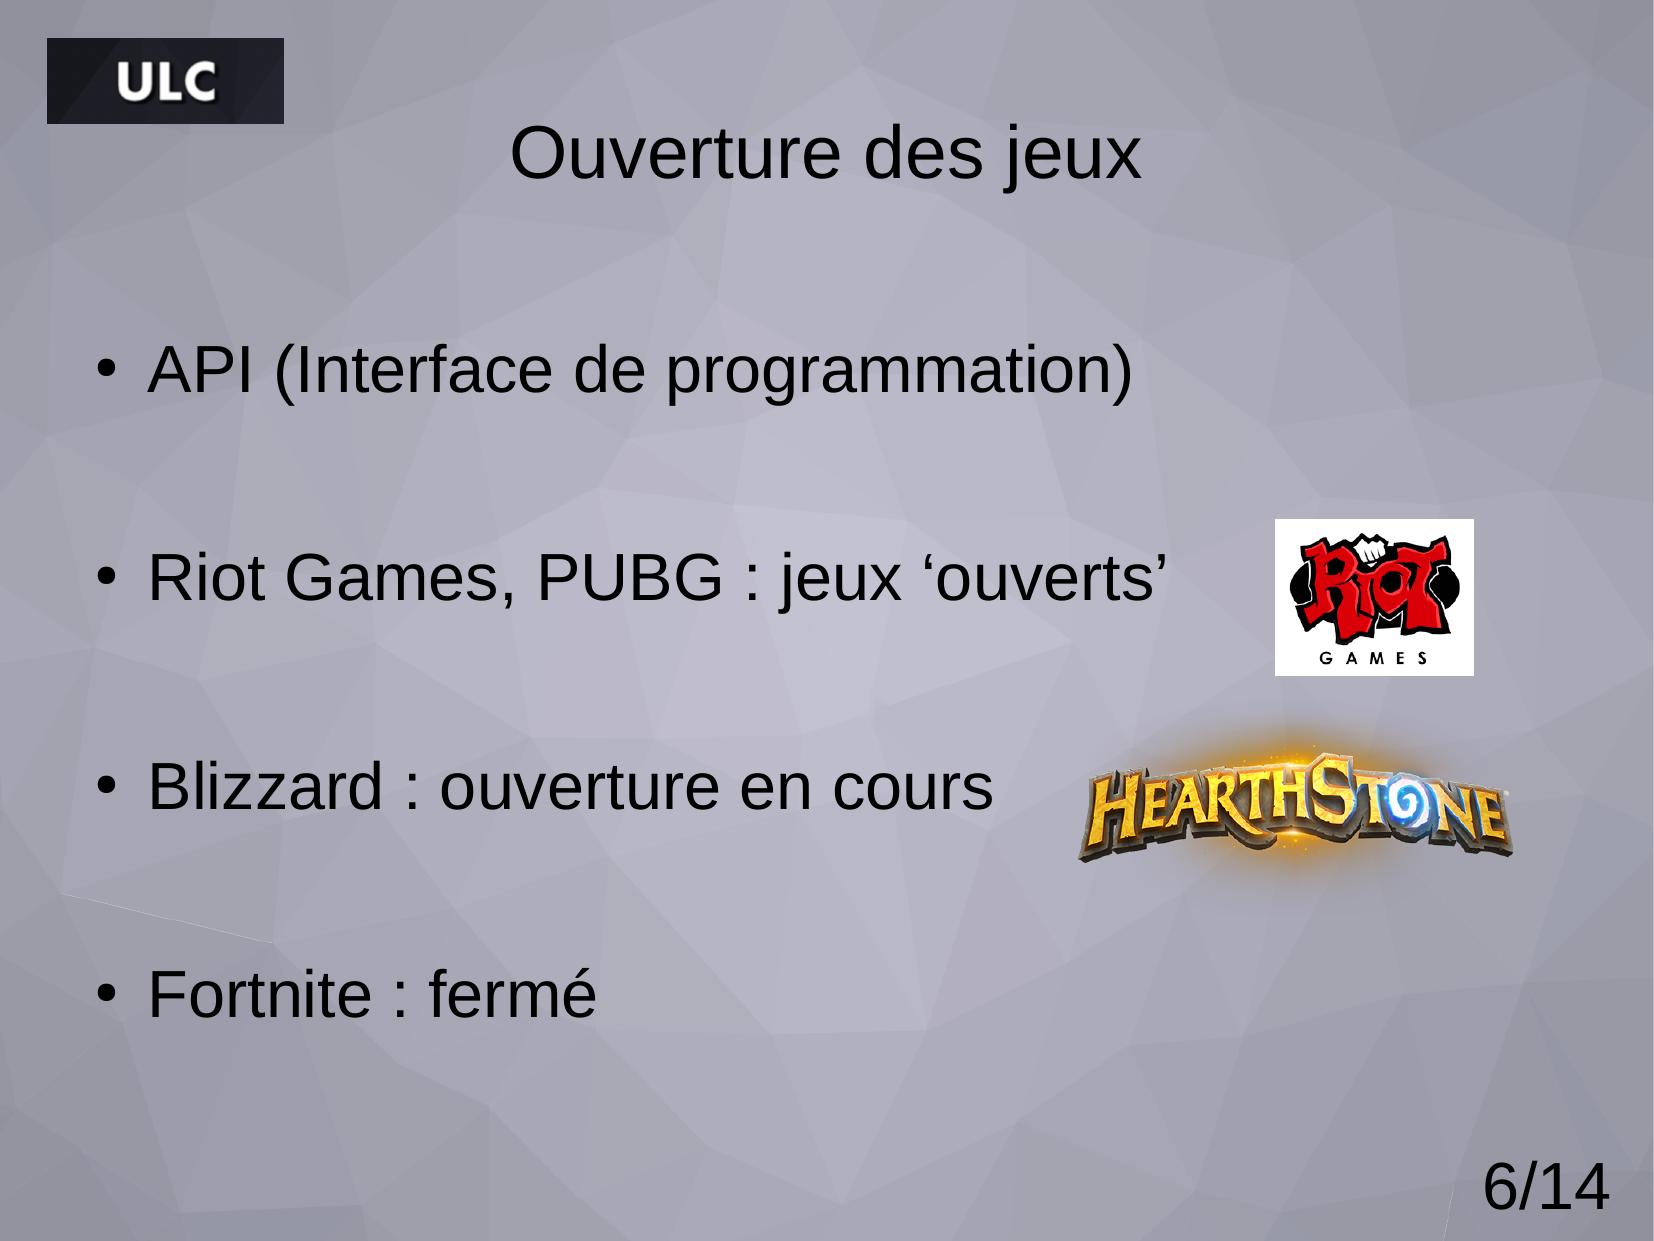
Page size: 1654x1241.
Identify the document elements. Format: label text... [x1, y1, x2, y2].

picture [0, 0, 1654, 1241]
list 6/14 [1411, 1045, 1654, 1217]
list API (Interface de programmation) Riot Games, PUBG : jeux ‘ouverts’ Blizzard : ouverture en cours Fortnite : fermé [76, 331, 1441, 1052]
title Ouverture des jeux [82, 49, 1571, 257]
